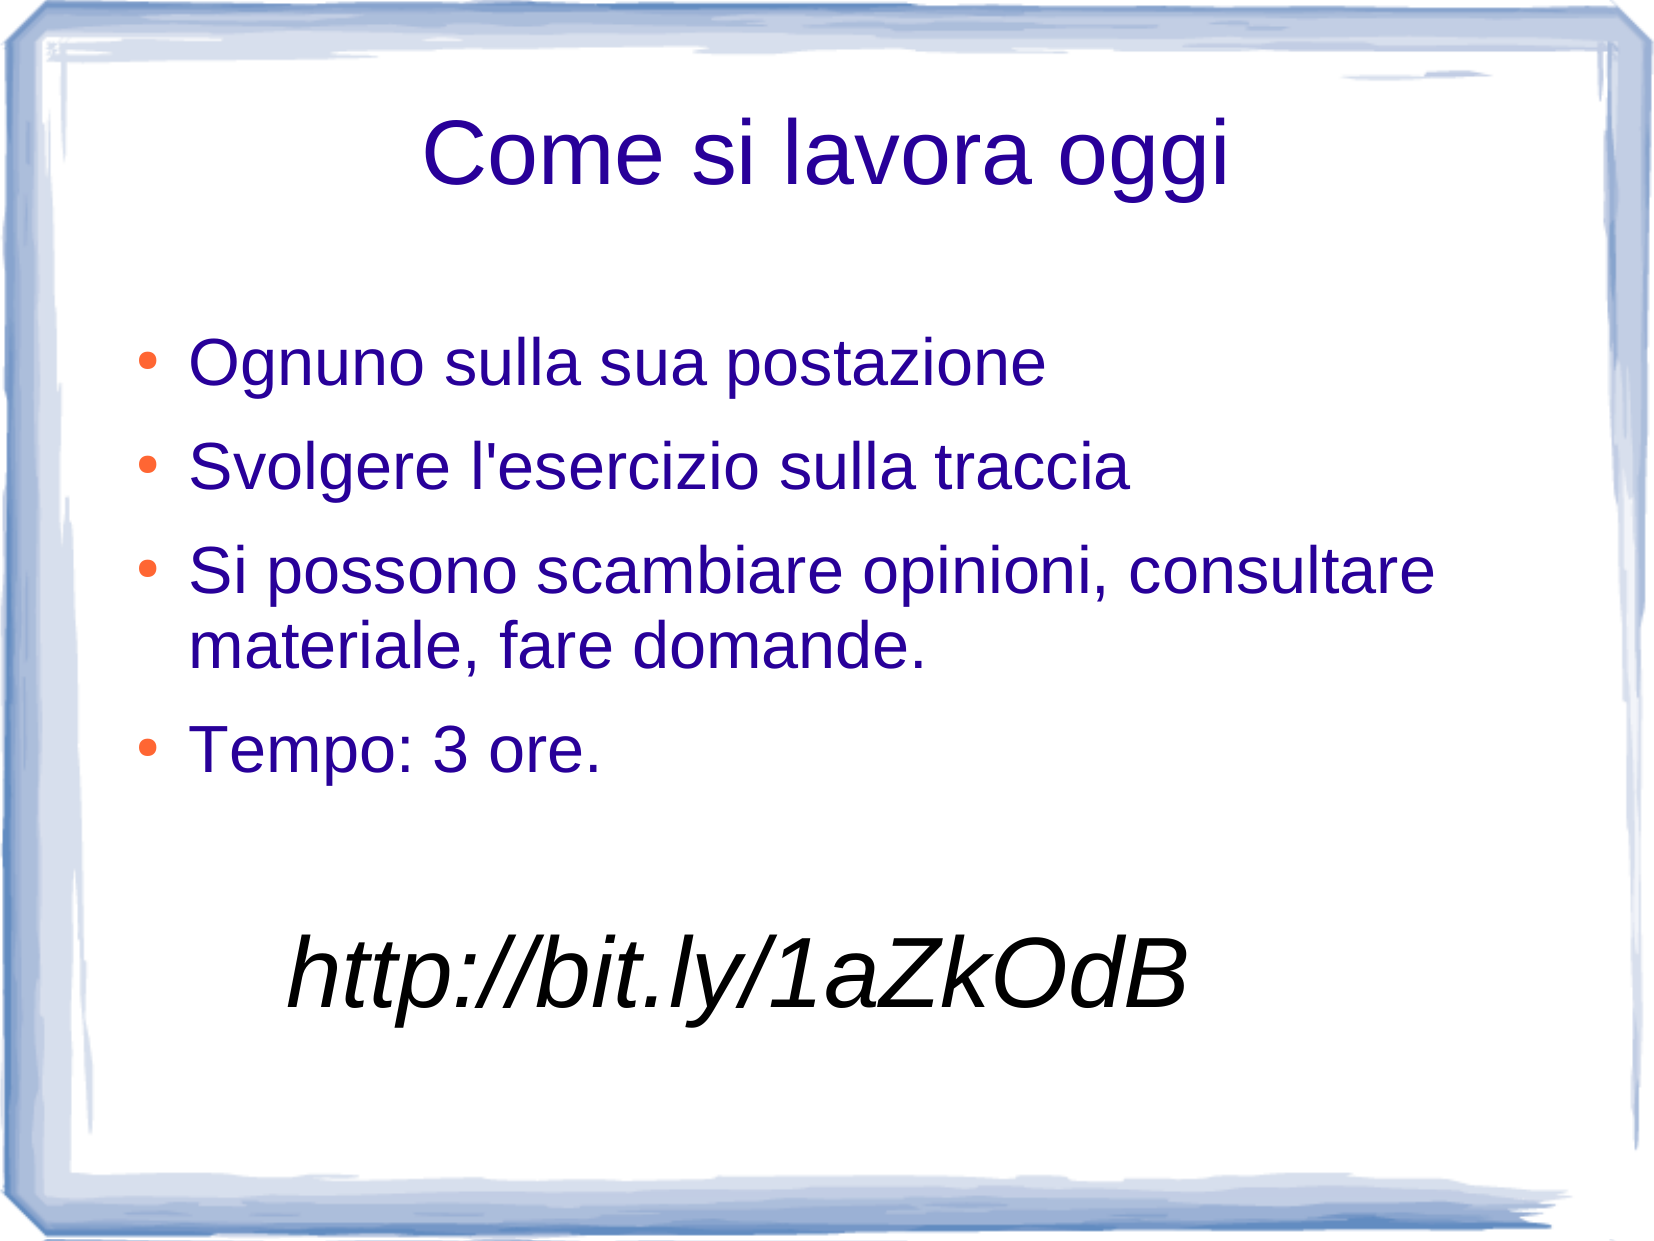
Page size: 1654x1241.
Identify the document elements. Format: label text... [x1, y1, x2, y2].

title Come si lavora oggi [82, 49, 1571, 257]
text_box http://bit.ly/1aZkOdB [271, 909, 1512, 1037]
picture [0, 0, 1654, 1241]
list Ognuno sulla sua postazione Svolgere l'esercizio sulla traccia Si possono scambiare opinioni, consultare materiale, fare domande. Tempo: 3 ore. [118, 324, 1571, 1045]
